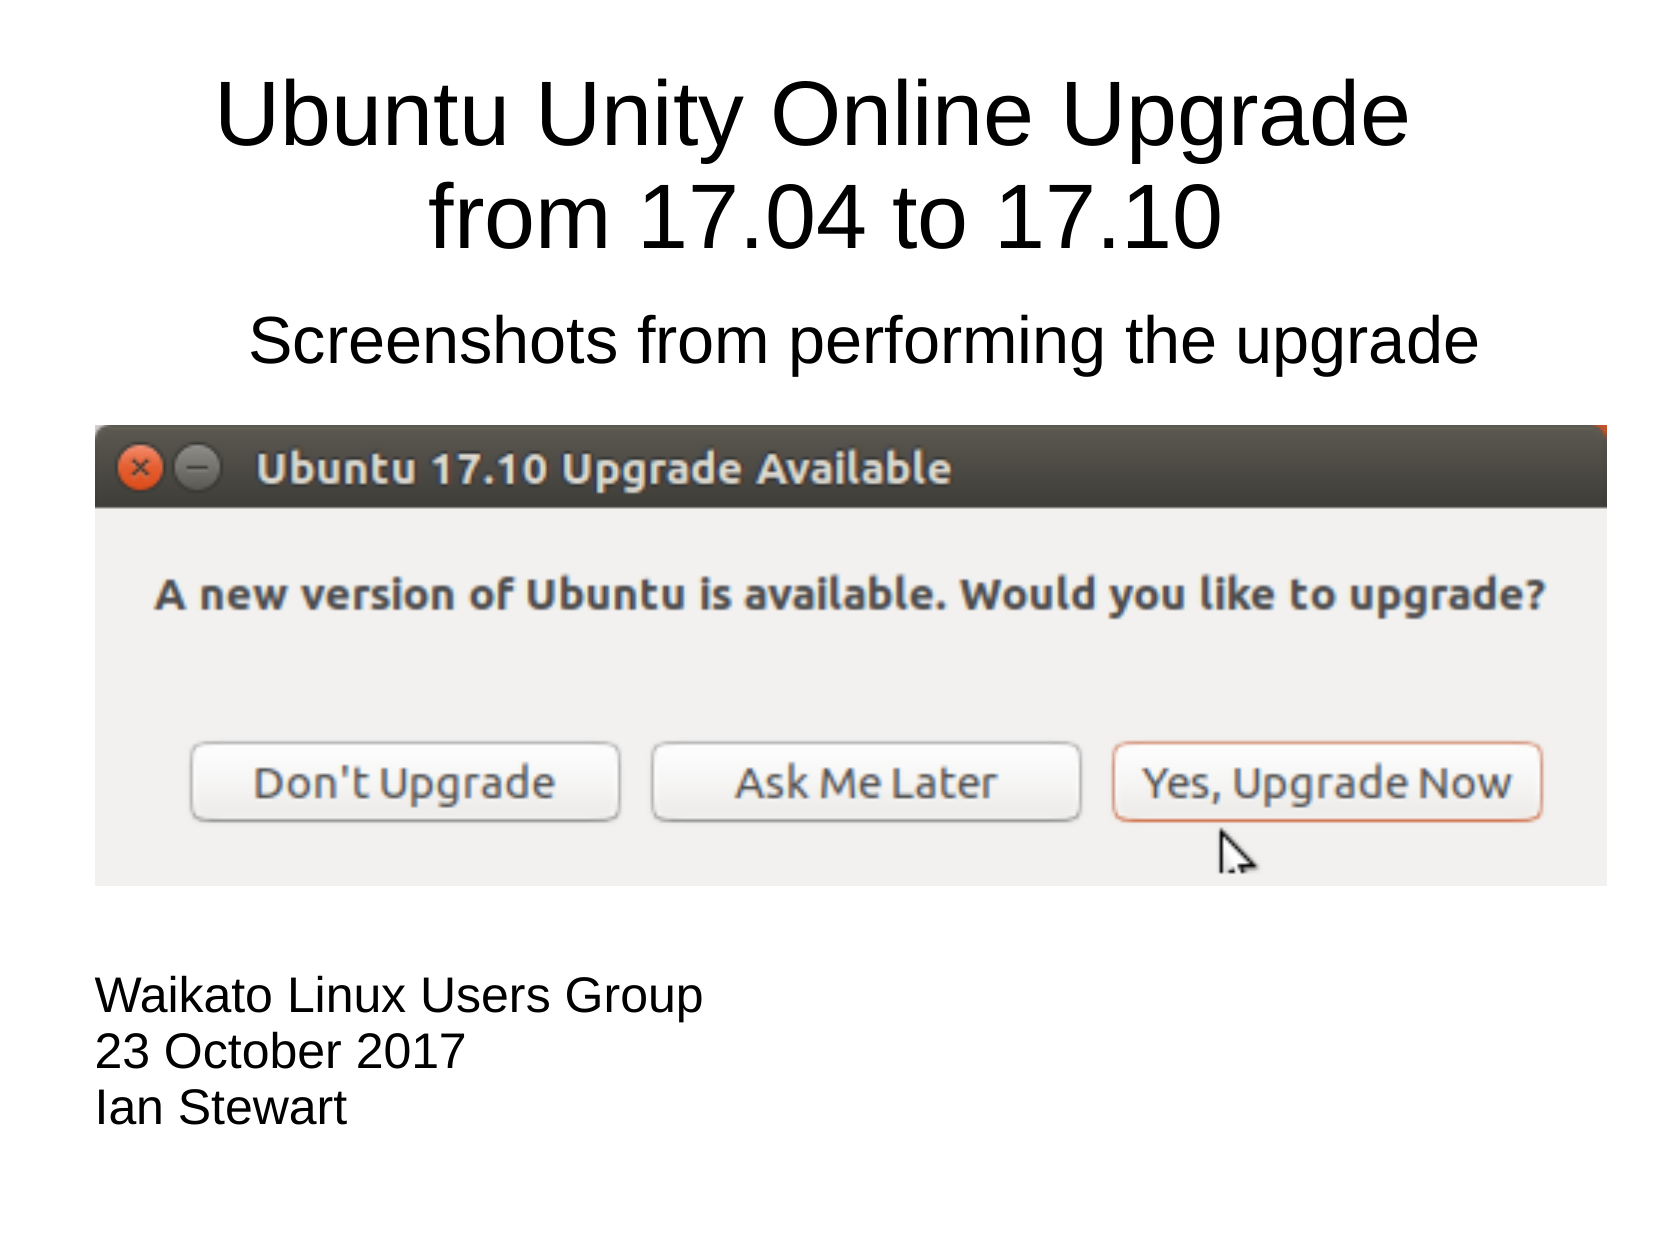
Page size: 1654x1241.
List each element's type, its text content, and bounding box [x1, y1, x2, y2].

picture [95, 425, 1607, 886]
title Waikato Linux Users Group 23 October 2017 Ian Stewart [94, 921, 1583, 1182]
title Ubuntu Unity Online Upgrade from 17.04 to 17.10 [82, 63, 1571, 268]
text_box Screenshots from performing the upgrade [129, 290, 1619, 390]
